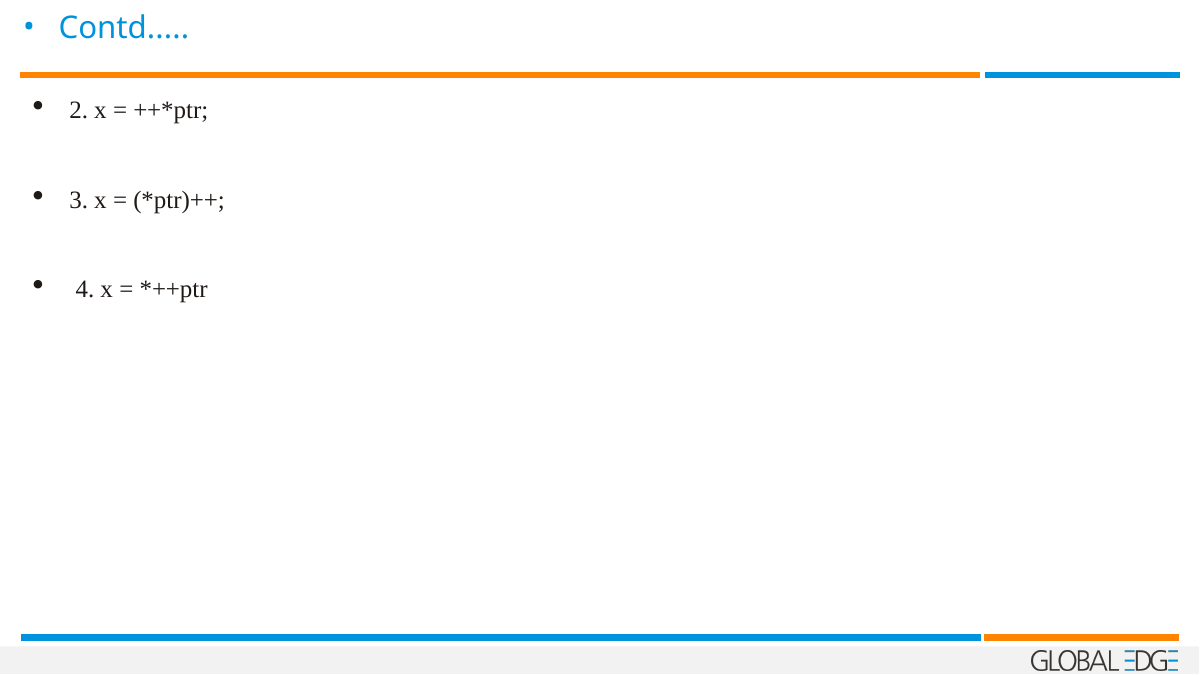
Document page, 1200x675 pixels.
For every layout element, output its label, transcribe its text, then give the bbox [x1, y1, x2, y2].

text_box Contd..... [11, 0, 1087, 52]
text_box 2. x = ++*ptr; 3. x = (*ptr)++; 4. x = *++ptr [22, 87, 1181, 627]
picture [1031, 650, 1178, 671]
